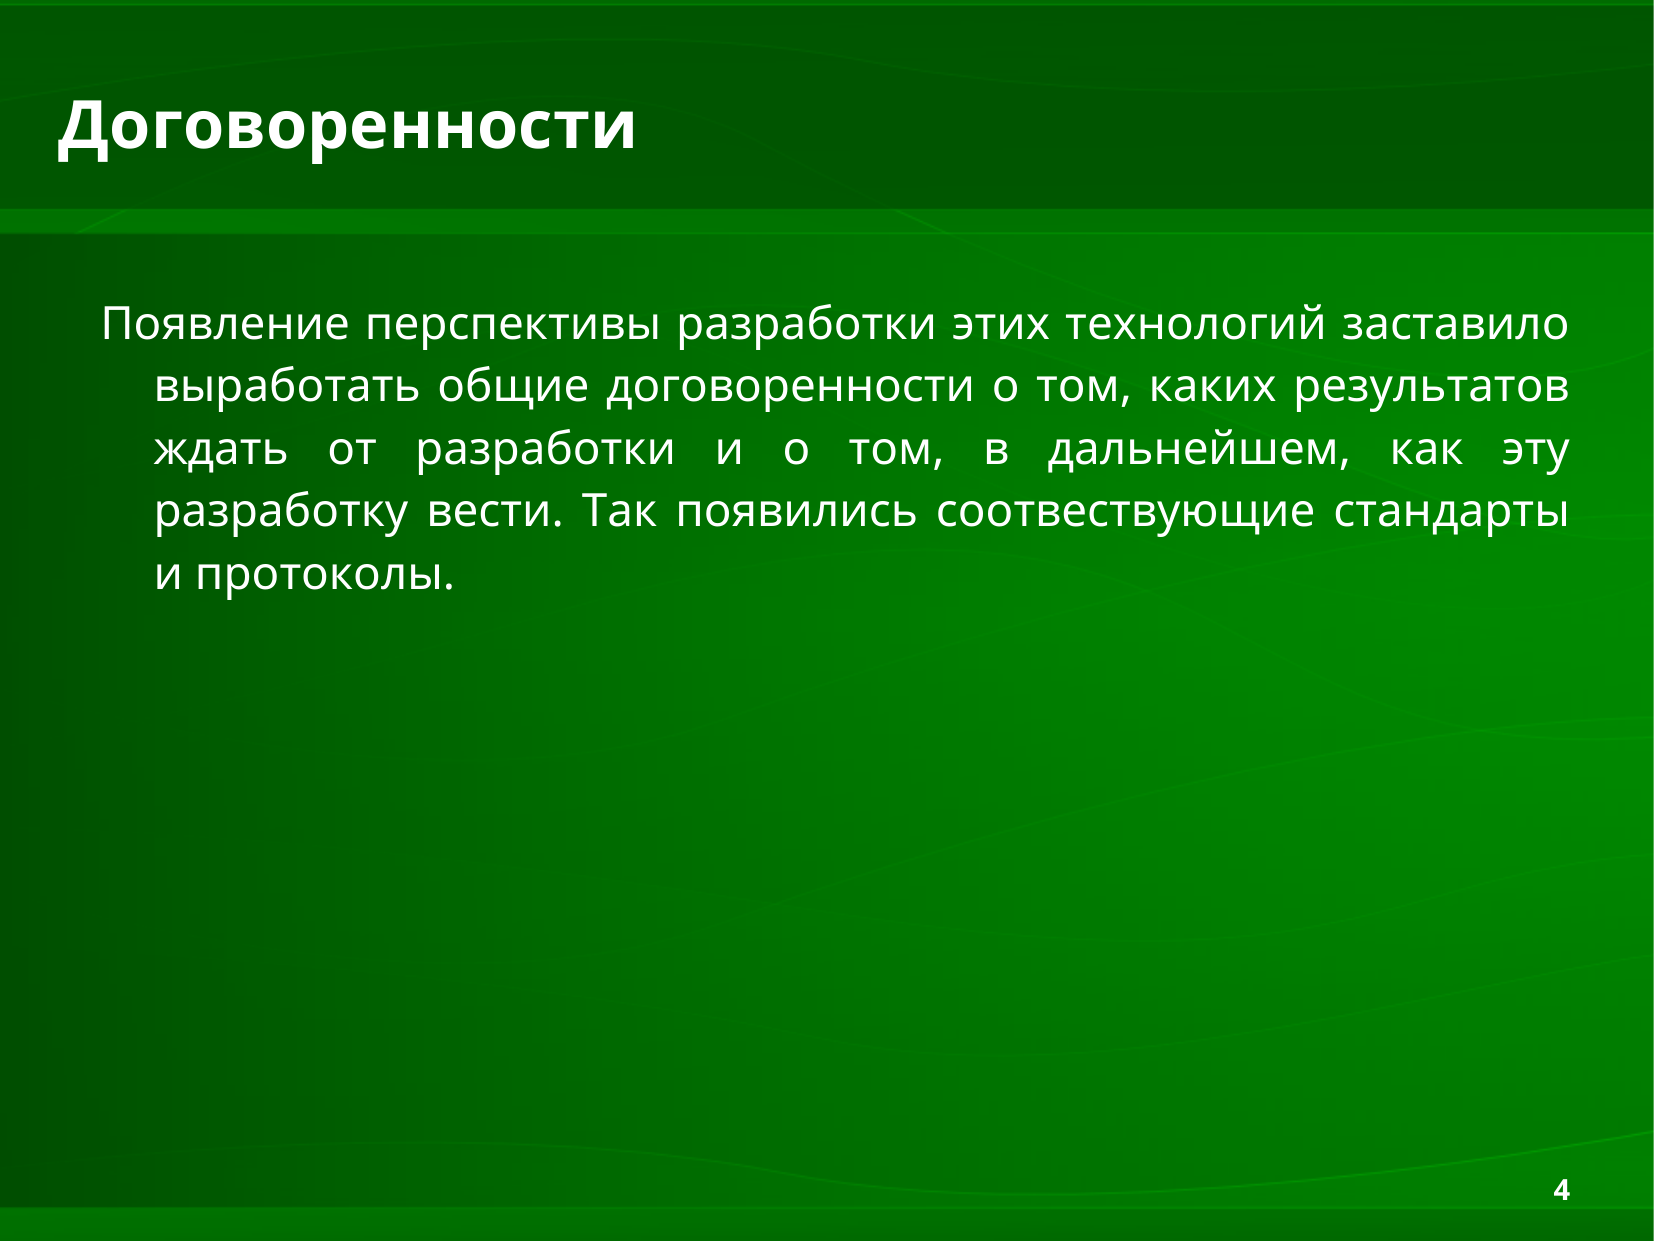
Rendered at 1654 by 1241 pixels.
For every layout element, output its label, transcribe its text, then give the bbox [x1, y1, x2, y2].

title Договоренности [23, 8, 1625, 237]
list Появление перспективы разработки этих технологий заставило выработать общие договоренности о том, каких результатов ждать от разработки и о том, в дальнейшем, как эту разработку вести. Так появились соотвествующие стандарты и протоколы. [82, 290, 1571, 1123]
picture [0, 0, 1654, 1241]
